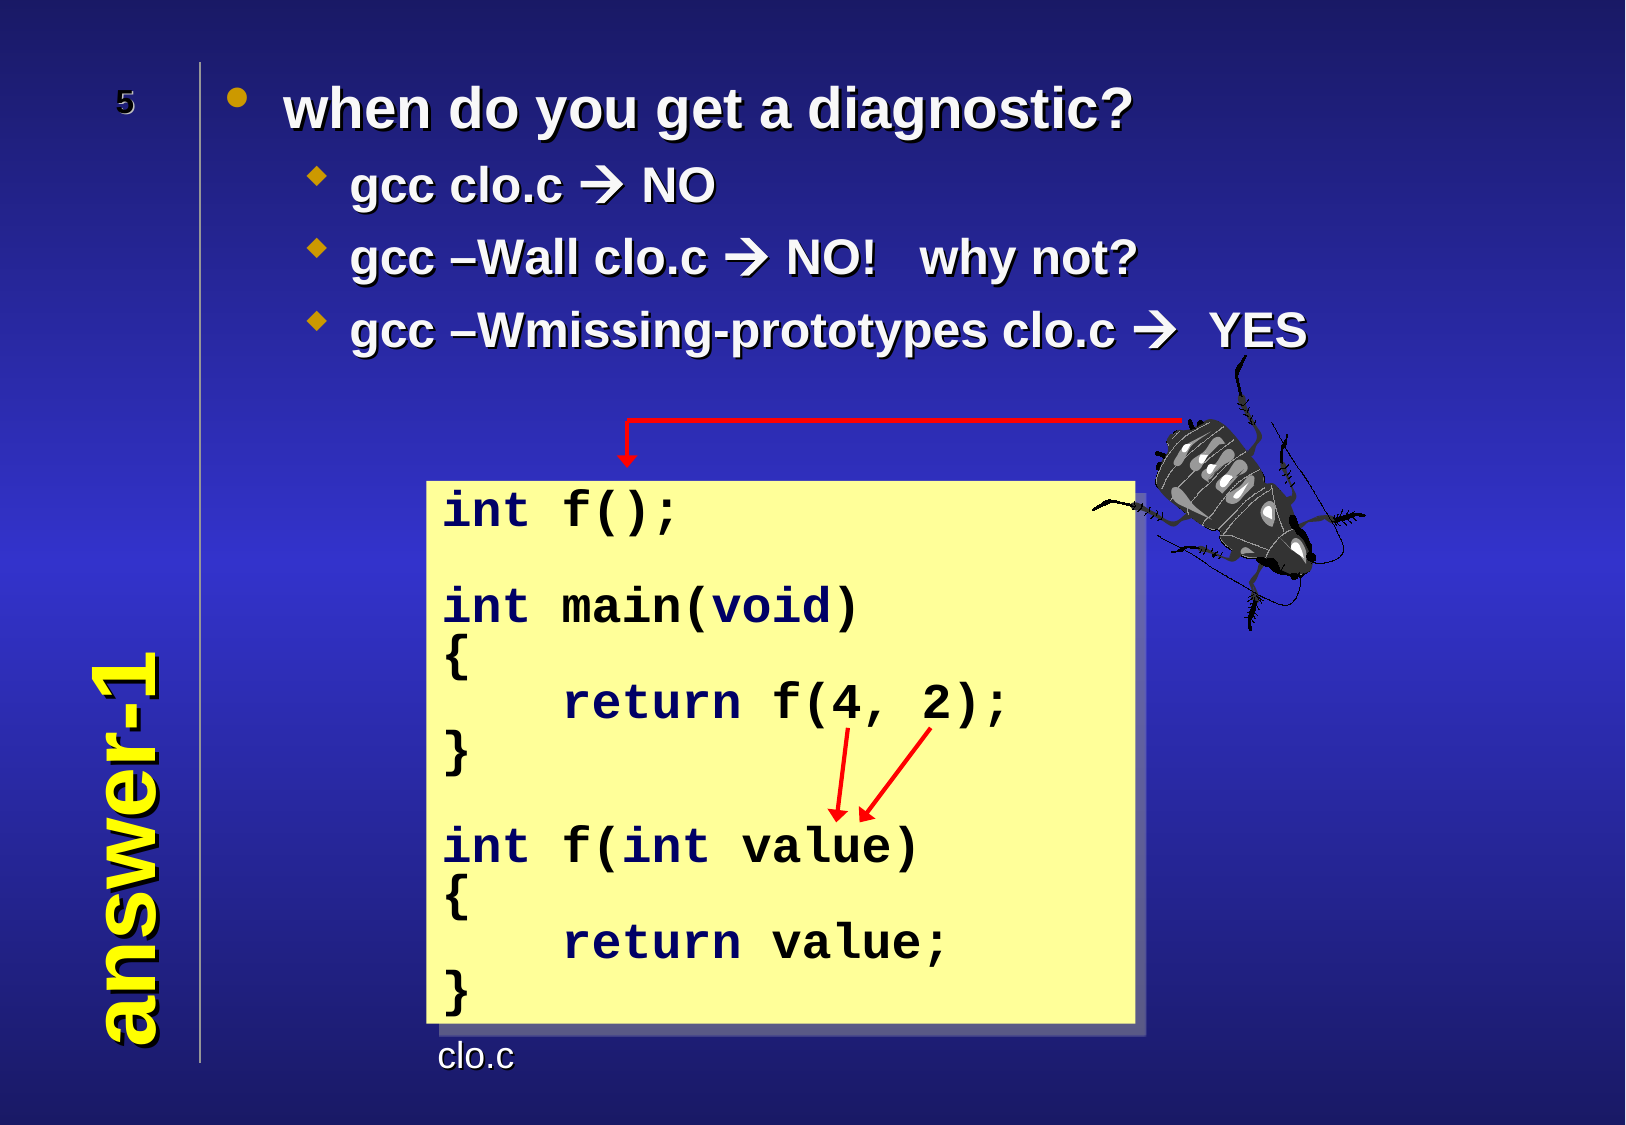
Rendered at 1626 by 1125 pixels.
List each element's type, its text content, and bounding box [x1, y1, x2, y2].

text_box [1140, 391, 1364, 575]
text_box [1097, 499, 1116, 508]
text_box [1126, 502, 1141, 511]
text_box [1236, 361, 1243, 382]
text_box [1281, 468, 1292, 486]
text_box [1197, 545, 1215, 554]
text_box [1280, 452, 1287, 468]
text_box int f(); int main(void) { return f(4, 2); } int f(int value) { return value; } [426, 480, 1136, 1024]
title answer-1 [50, 187, 188, 1063]
text_box [1249, 604, 1256, 630]
text_box clo.c [422, 1023, 683, 1084]
text_box [1248, 563, 1264, 604]
list when do you get a diagnostic? gcc clo.c  NO gcc –Wall clo.c  NO! why not? gcc –Wmissing-prototypes clo.c  YES [212, 62, 1550, 1063]
